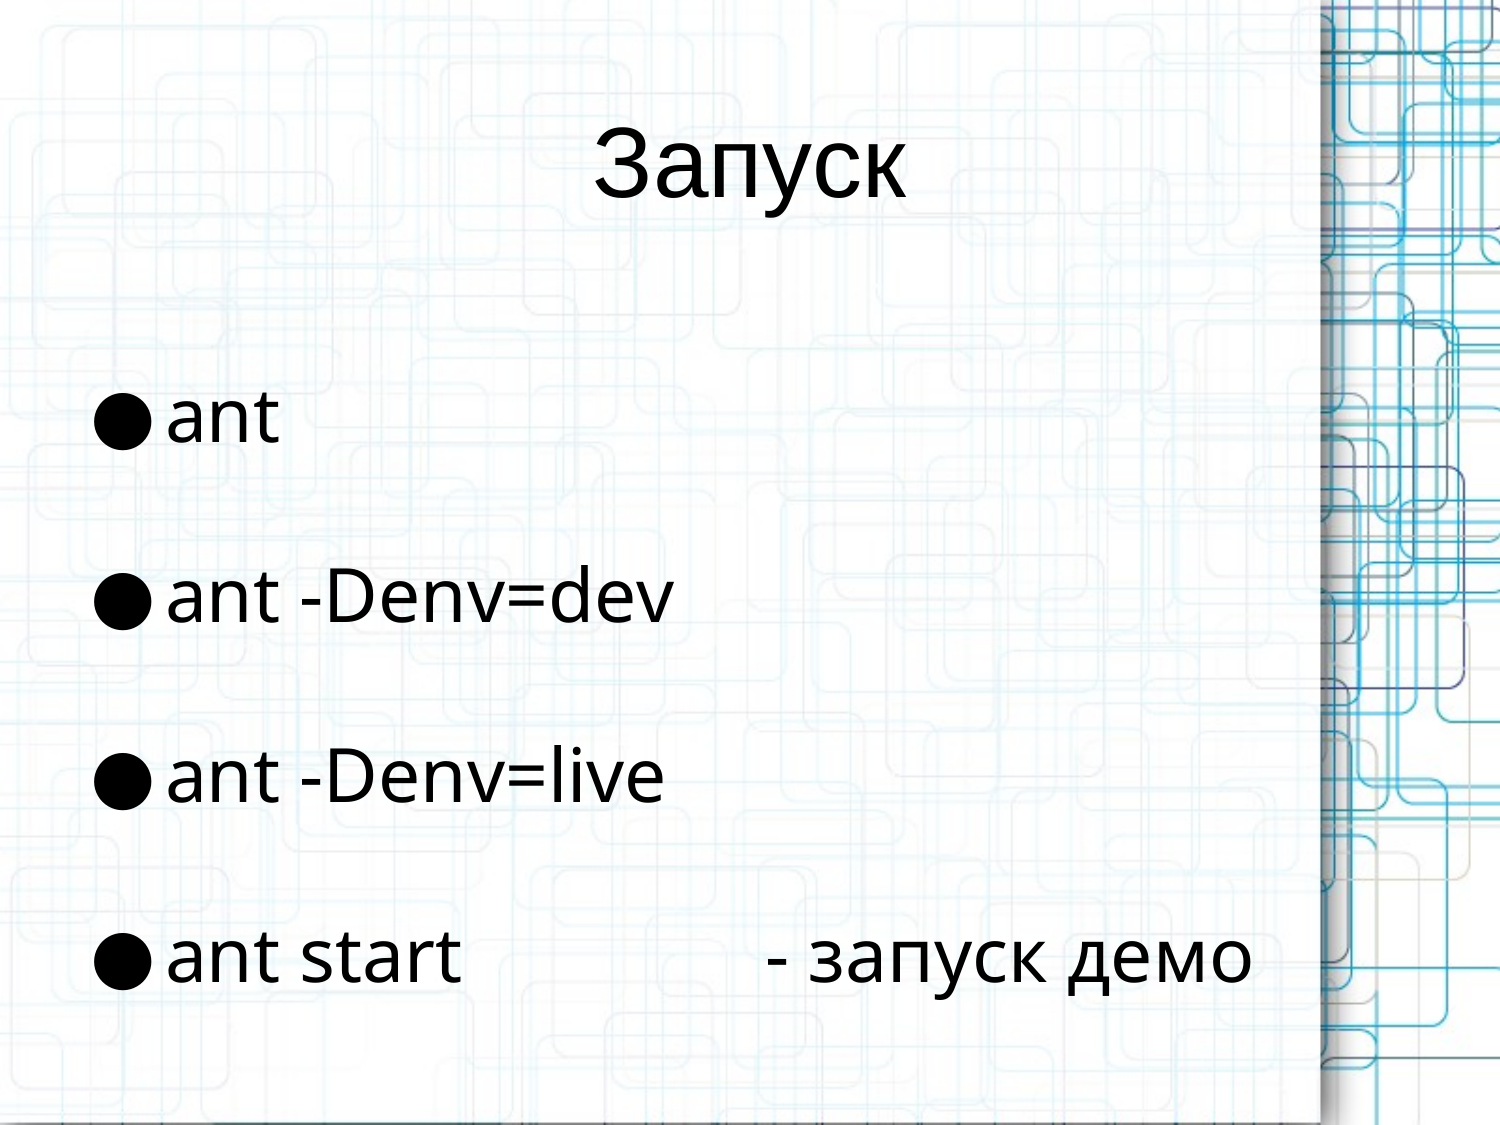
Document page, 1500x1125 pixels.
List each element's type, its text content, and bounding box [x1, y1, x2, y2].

picture [0, 0, 1500, 1125]
list ant ant -Denv=dev ant -Denv=live ant start - запуск демо [75, 262, 1425, 1078]
title Запуск [75, 45, 1425, 233]
